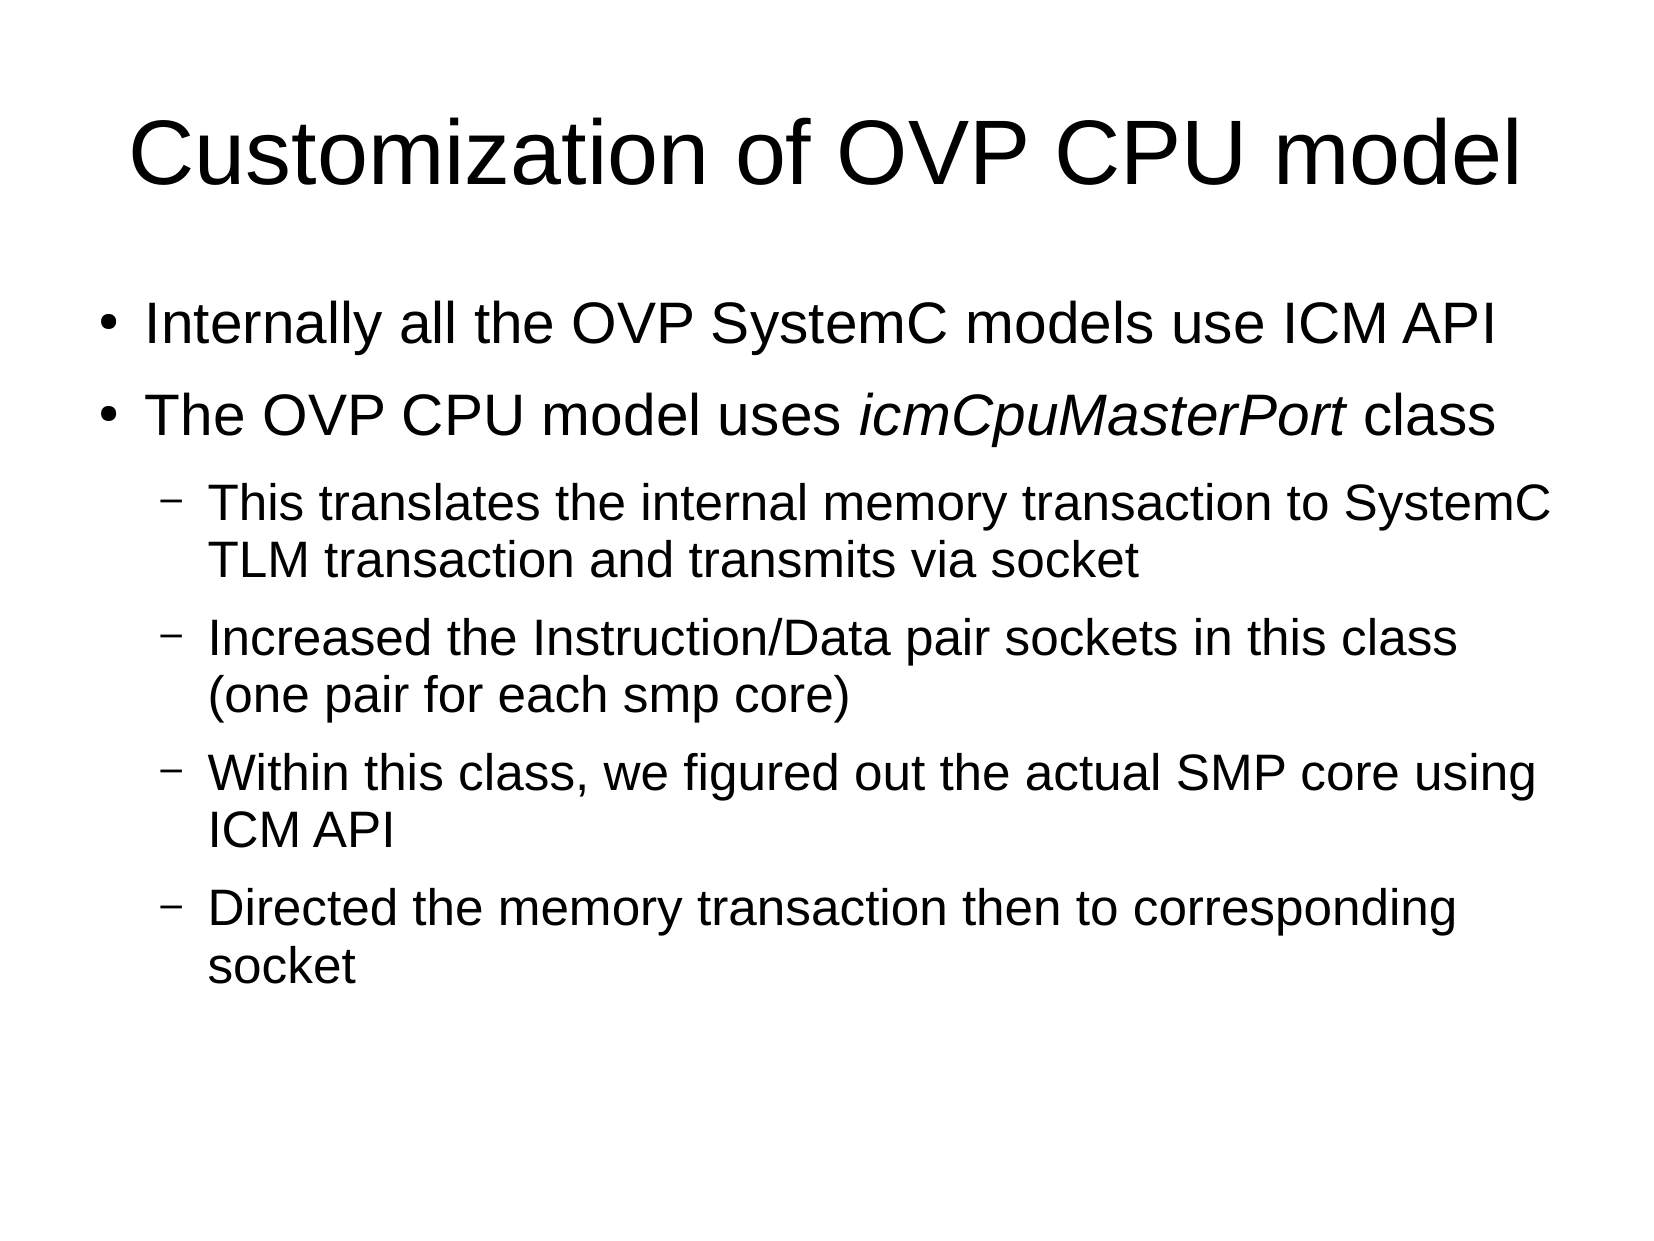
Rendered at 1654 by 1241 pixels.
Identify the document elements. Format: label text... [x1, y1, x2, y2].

list Internally all the OVP SystemC models use ICM API The OVP CPU model uses icmCpuMasterPort class This translates the internal memory transaction to SystemC TLM transaction and transmits via socket Increased the Instruction/Data pair sockets in this class (one pair for each smp core) Within this class, we figured out the actual SMP core using ICM API Directed the memory transaction then to corresponding socket [82, 290, 1571, 1010]
title Customization of OVP CPU model [82, 49, 1571, 257]
